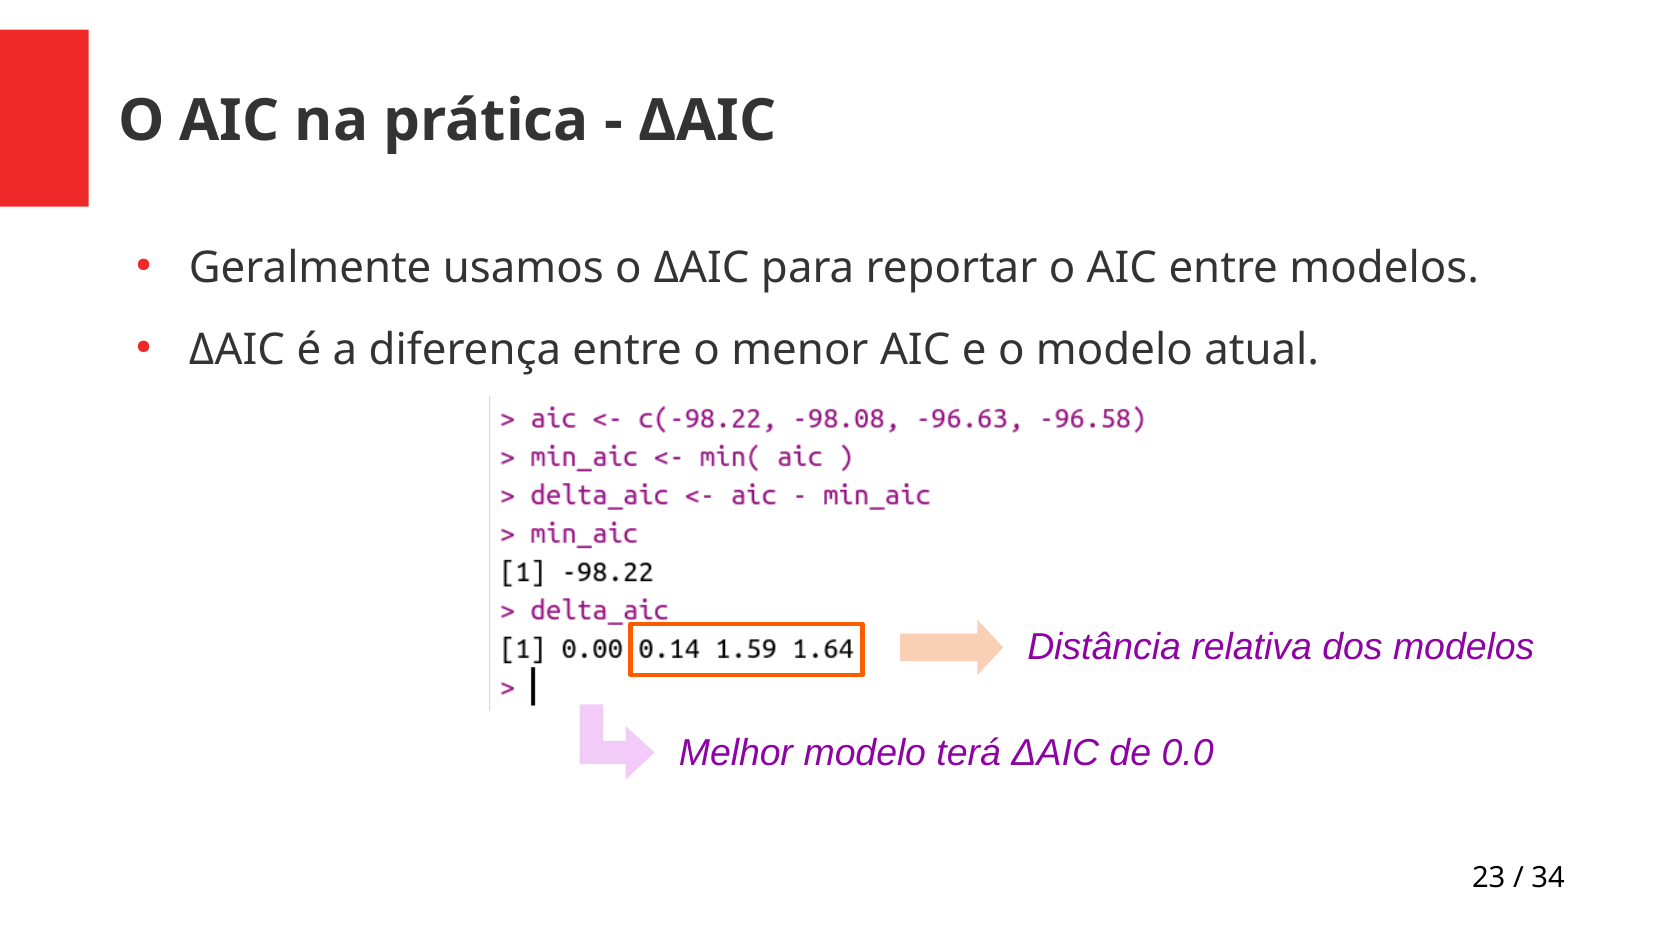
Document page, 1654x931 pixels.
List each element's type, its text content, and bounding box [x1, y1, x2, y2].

picture [489, 396, 1165, 711]
list Geralmente usamos o ΔAIC para reportar o AIC entre modelos. ΔAIC é a diferença entre o menor AIC e o modelo atual. [118, 236, 1595, 798]
text_box [579, 704, 655, 780]
text_box [630, 623, 863, 675]
text_box Distância relativa dos modelos [1012, 618, 1550, 676]
text_box [900, 619, 1004, 676]
text_box Melhor modelo terá ΔAIC de 0.0 [663, 723, 1229, 781]
title O AIC na prática - ΔAIC [118, 29, 1595, 207]
